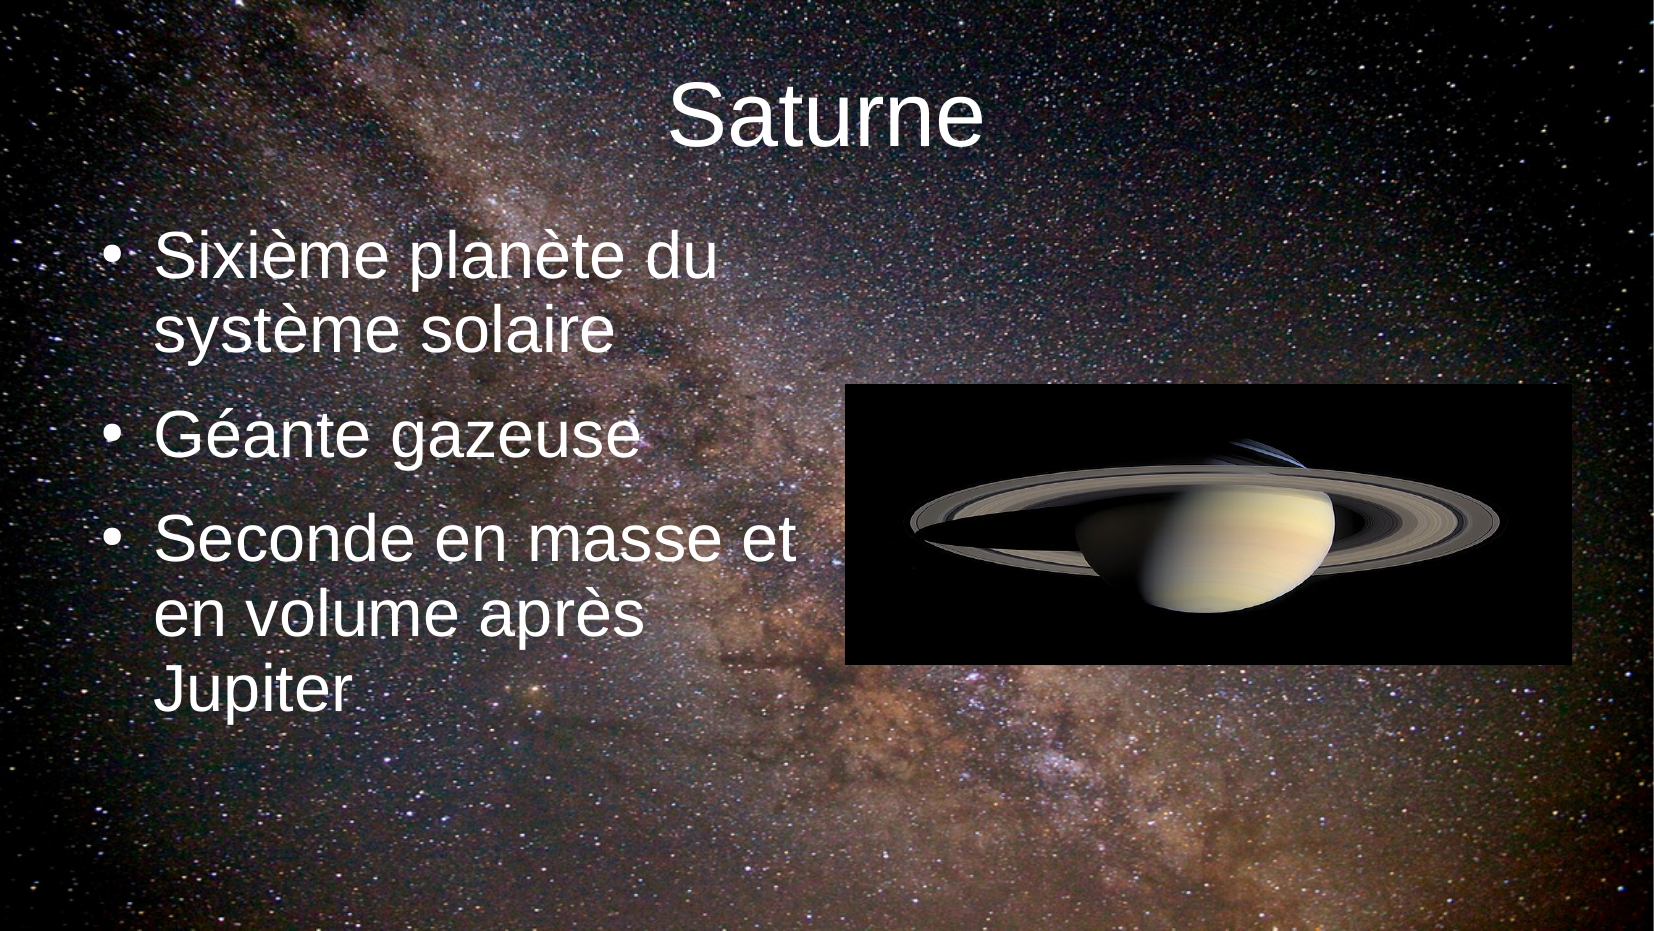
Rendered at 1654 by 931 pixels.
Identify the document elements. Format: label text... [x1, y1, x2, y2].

picture [0, 0, 1654, 931]
title Saturne [82, 37, 1571, 193]
list Sixième planète du système solaire Géante gazeuse Seconde en masse et en volume après Jupiter [82, 217, 809, 832]
